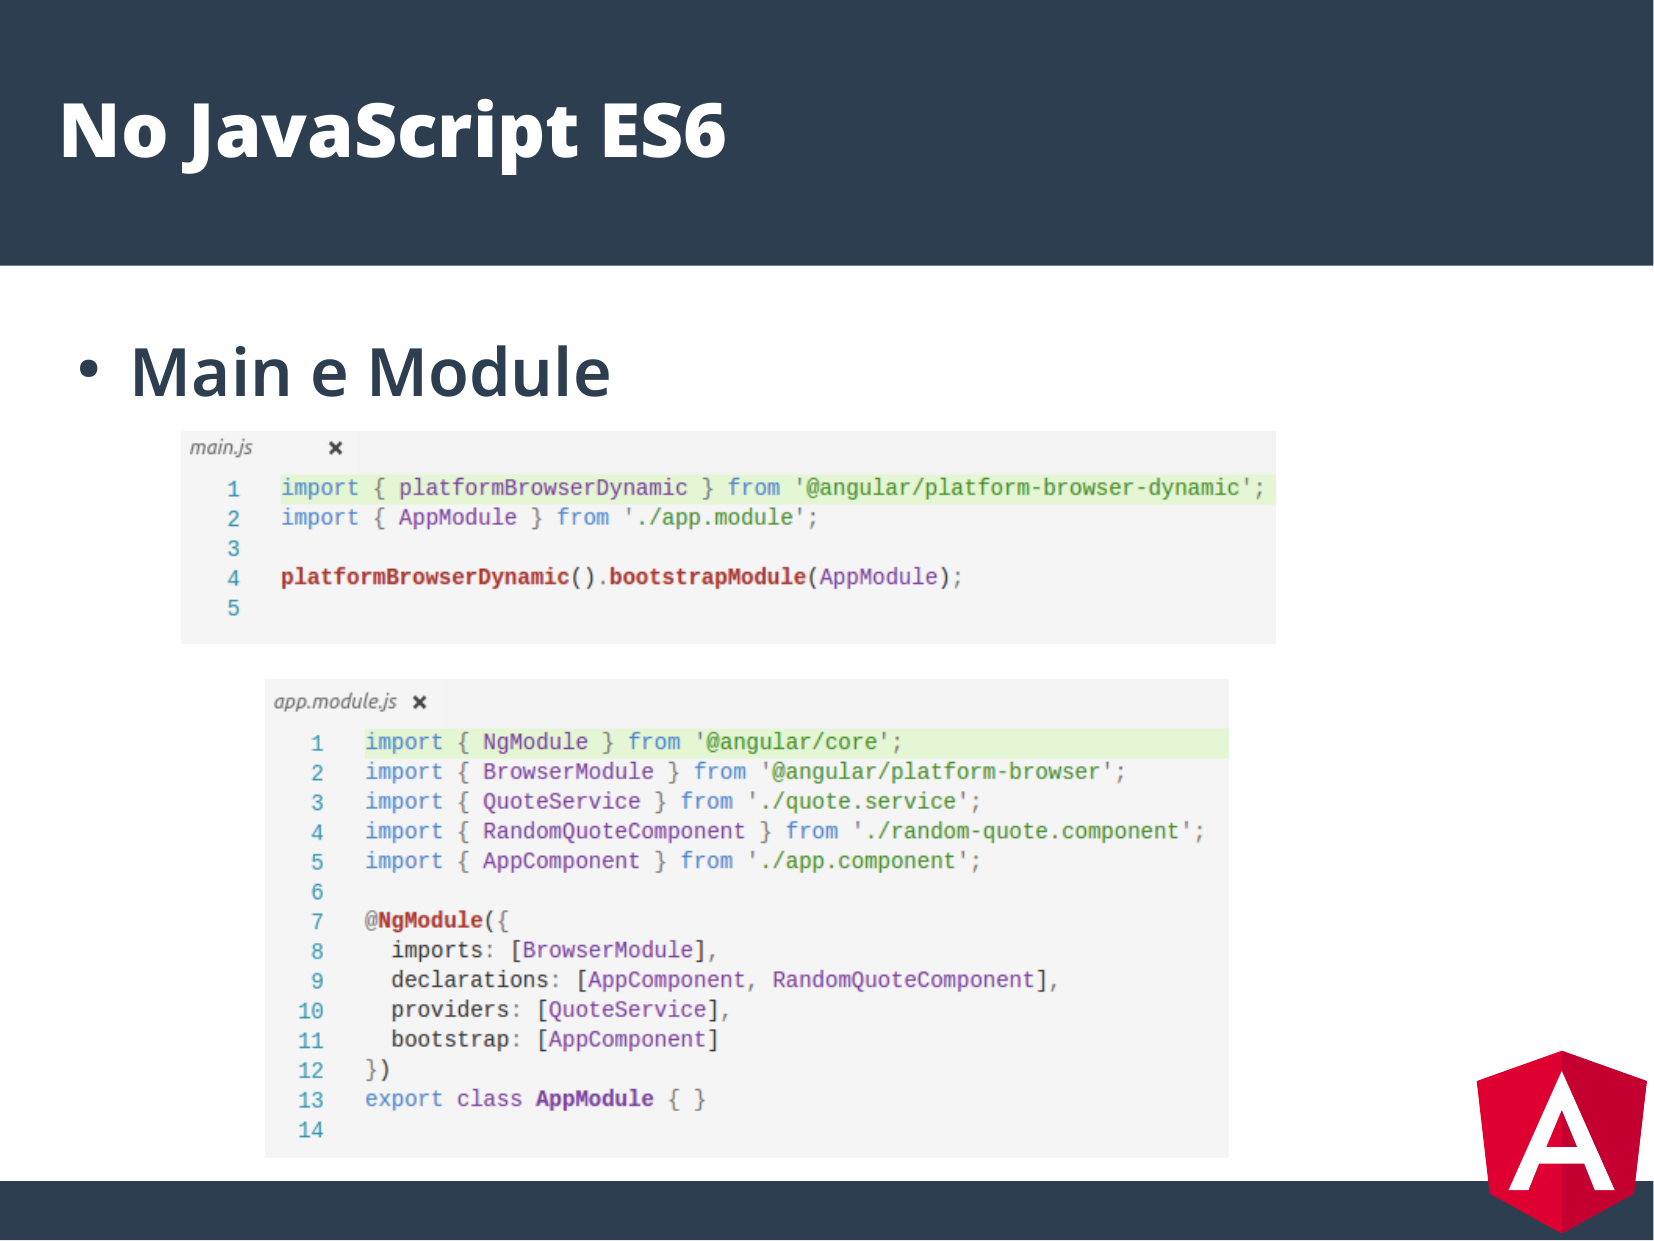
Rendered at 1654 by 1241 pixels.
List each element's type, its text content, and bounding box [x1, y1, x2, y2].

picture [181, 431, 1276, 644]
list Main e Module [59, 324, 1595, 449]
picture [265, 679, 1229, 1158]
picture [1447, 1022, 1654, 1241]
title No JavaScript ES6 [59, 49, 1595, 207]
